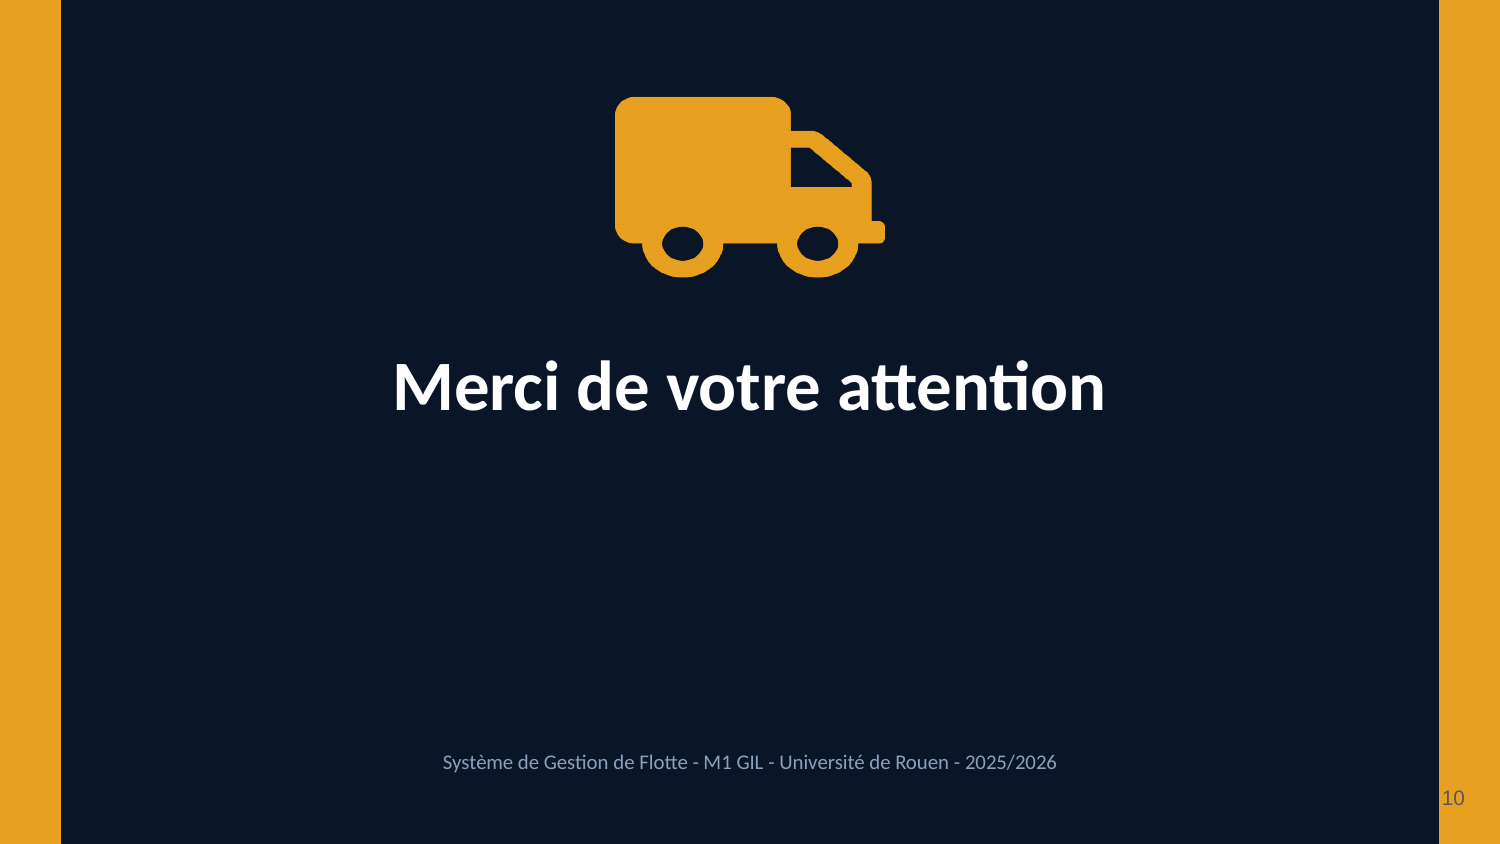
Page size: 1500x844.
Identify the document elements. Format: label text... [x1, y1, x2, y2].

slide_number <number> [1389, 764, 1480, 830]
text_box [0, 0, 1500, 844]
picture [615, 74, 885, 300]
text_box Merci de votre attention [90, 315, 1410, 450]
text_box Système de Gestion de Flotte - M1 GIL - Université de Rouen - 2025/2026 [90, 734, 1410, 788]
